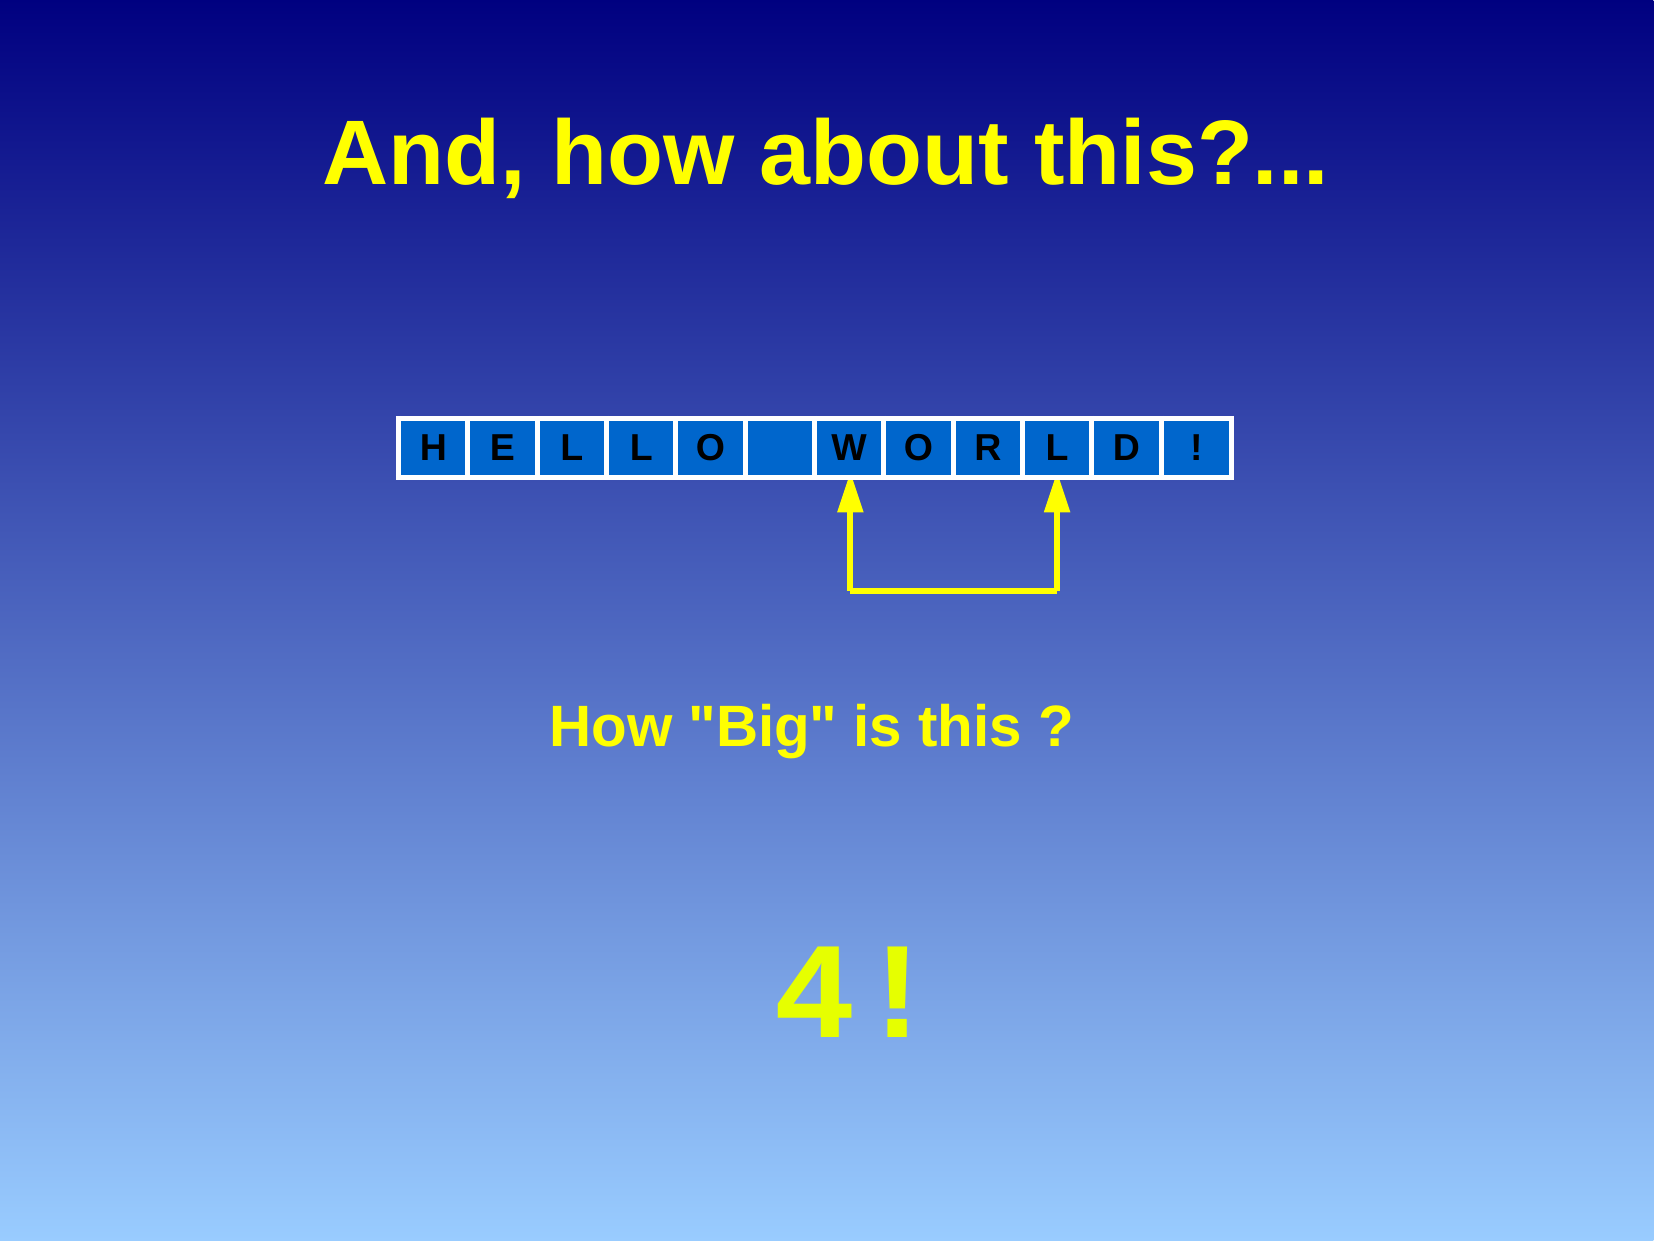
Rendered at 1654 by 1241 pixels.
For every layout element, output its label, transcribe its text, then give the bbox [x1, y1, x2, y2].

table_header L [609, 421, 673, 475]
table_header W [817, 421, 881, 475]
table_header E [470, 421, 535, 475]
table_header L [1025, 421, 1089, 475]
table_header [748, 421, 812, 475]
text_box How "Big" is this ? [383, 686, 1241, 768]
table_header O [886, 421, 951, 475]
table_header R [956, 421, 1020, 475]
table_header L [540, 421, 604, 475]
table_header H [401, 421, 465, 475]
table_header D [1094, 421, 1159, 475]
table_header ! [1164, 421, 1229, 475]
title [82, 49, 1571, 257]
table_header O [678, 421, 743, 475]
text_box 4! [620, 915, 1093, 1086]
